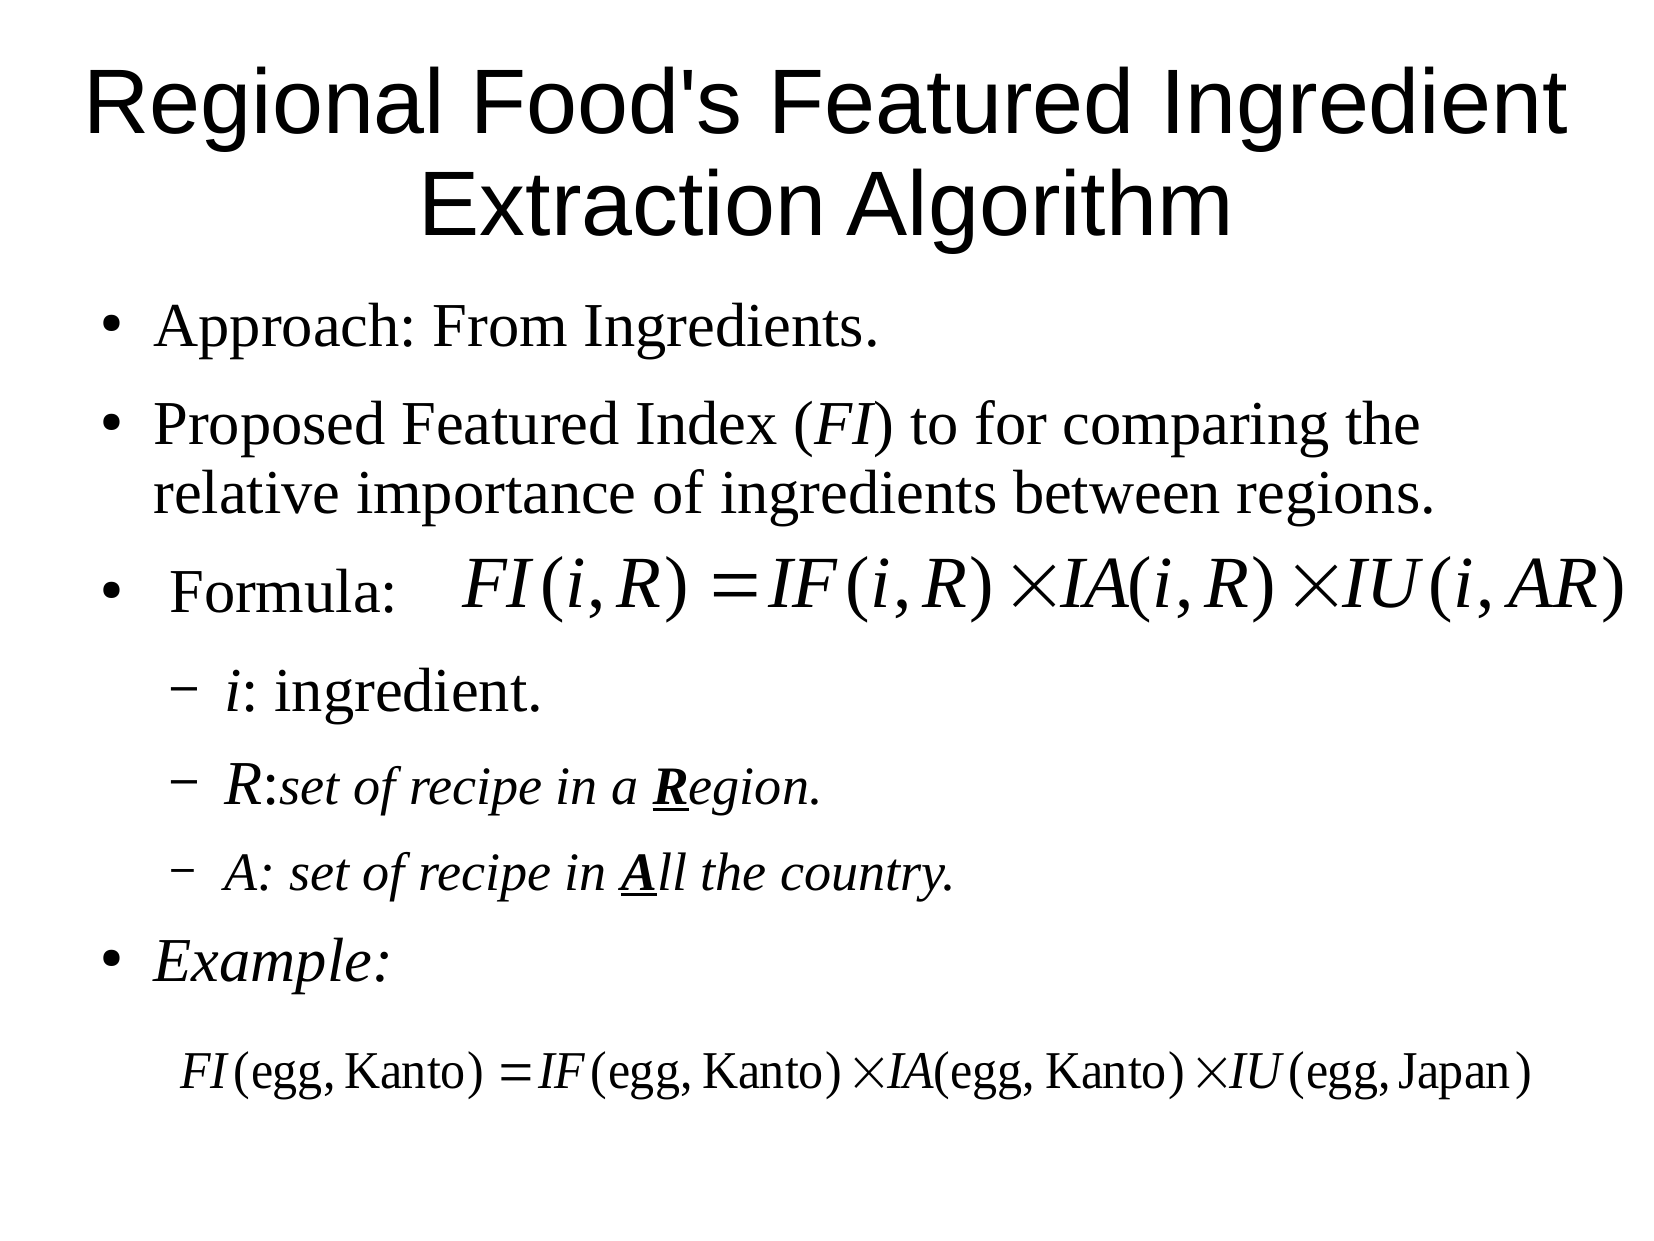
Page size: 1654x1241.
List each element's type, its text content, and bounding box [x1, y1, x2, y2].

chart [448, 539, 1642, 638]
chart [171, 1039, 1542, 1111]
title Regional Food's Featured Ingredient Extraction Algorithm [82, 49, 1571, 257]
list Approach: From Ingredients. Proposed Featured Index (FI) to for comparing the relative importance of ingredients between regions. Formula: i: ingredient. R:set of recipe in a Region. A: set of recipe in All the country. Example: [82, 290, 1538, 1010]
